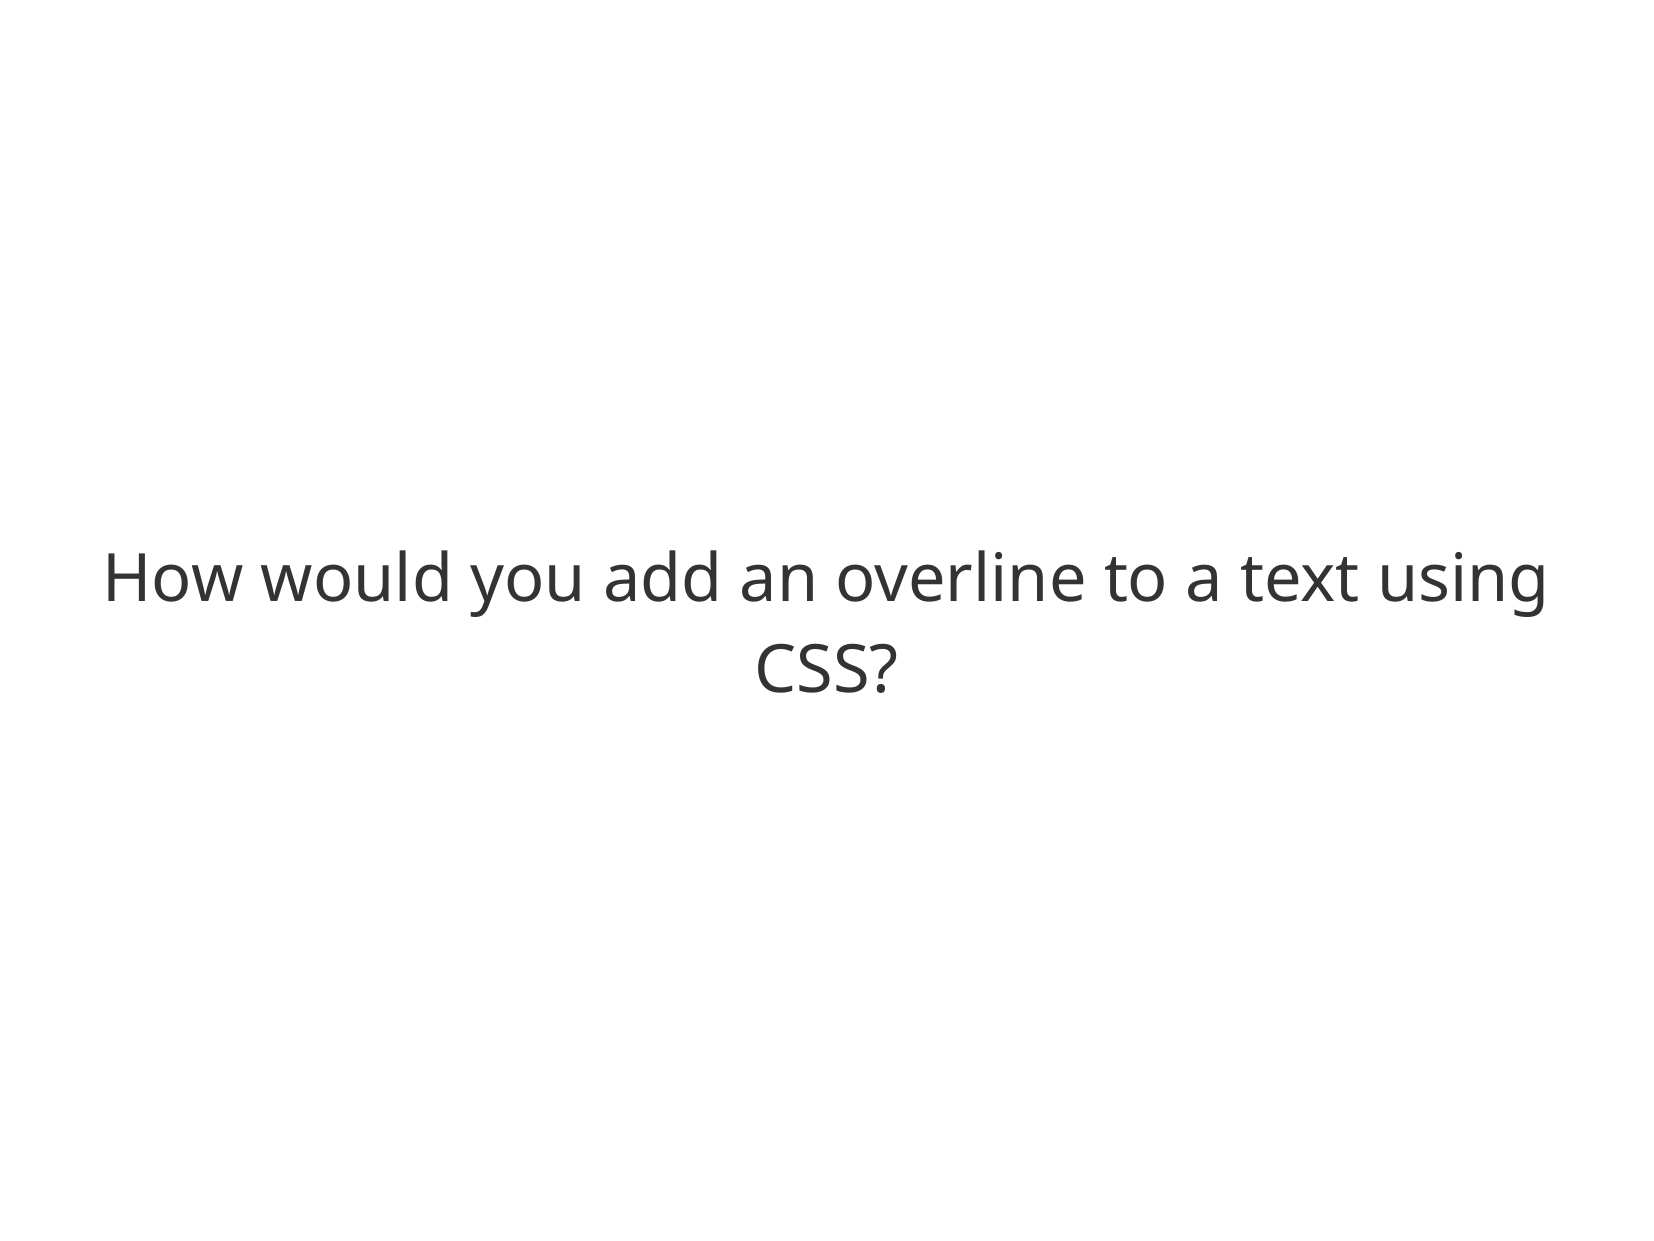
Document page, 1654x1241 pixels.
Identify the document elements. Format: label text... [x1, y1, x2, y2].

subtitle How would you add an overline to a text using CSS? [82, 49, 1571, 1193]
